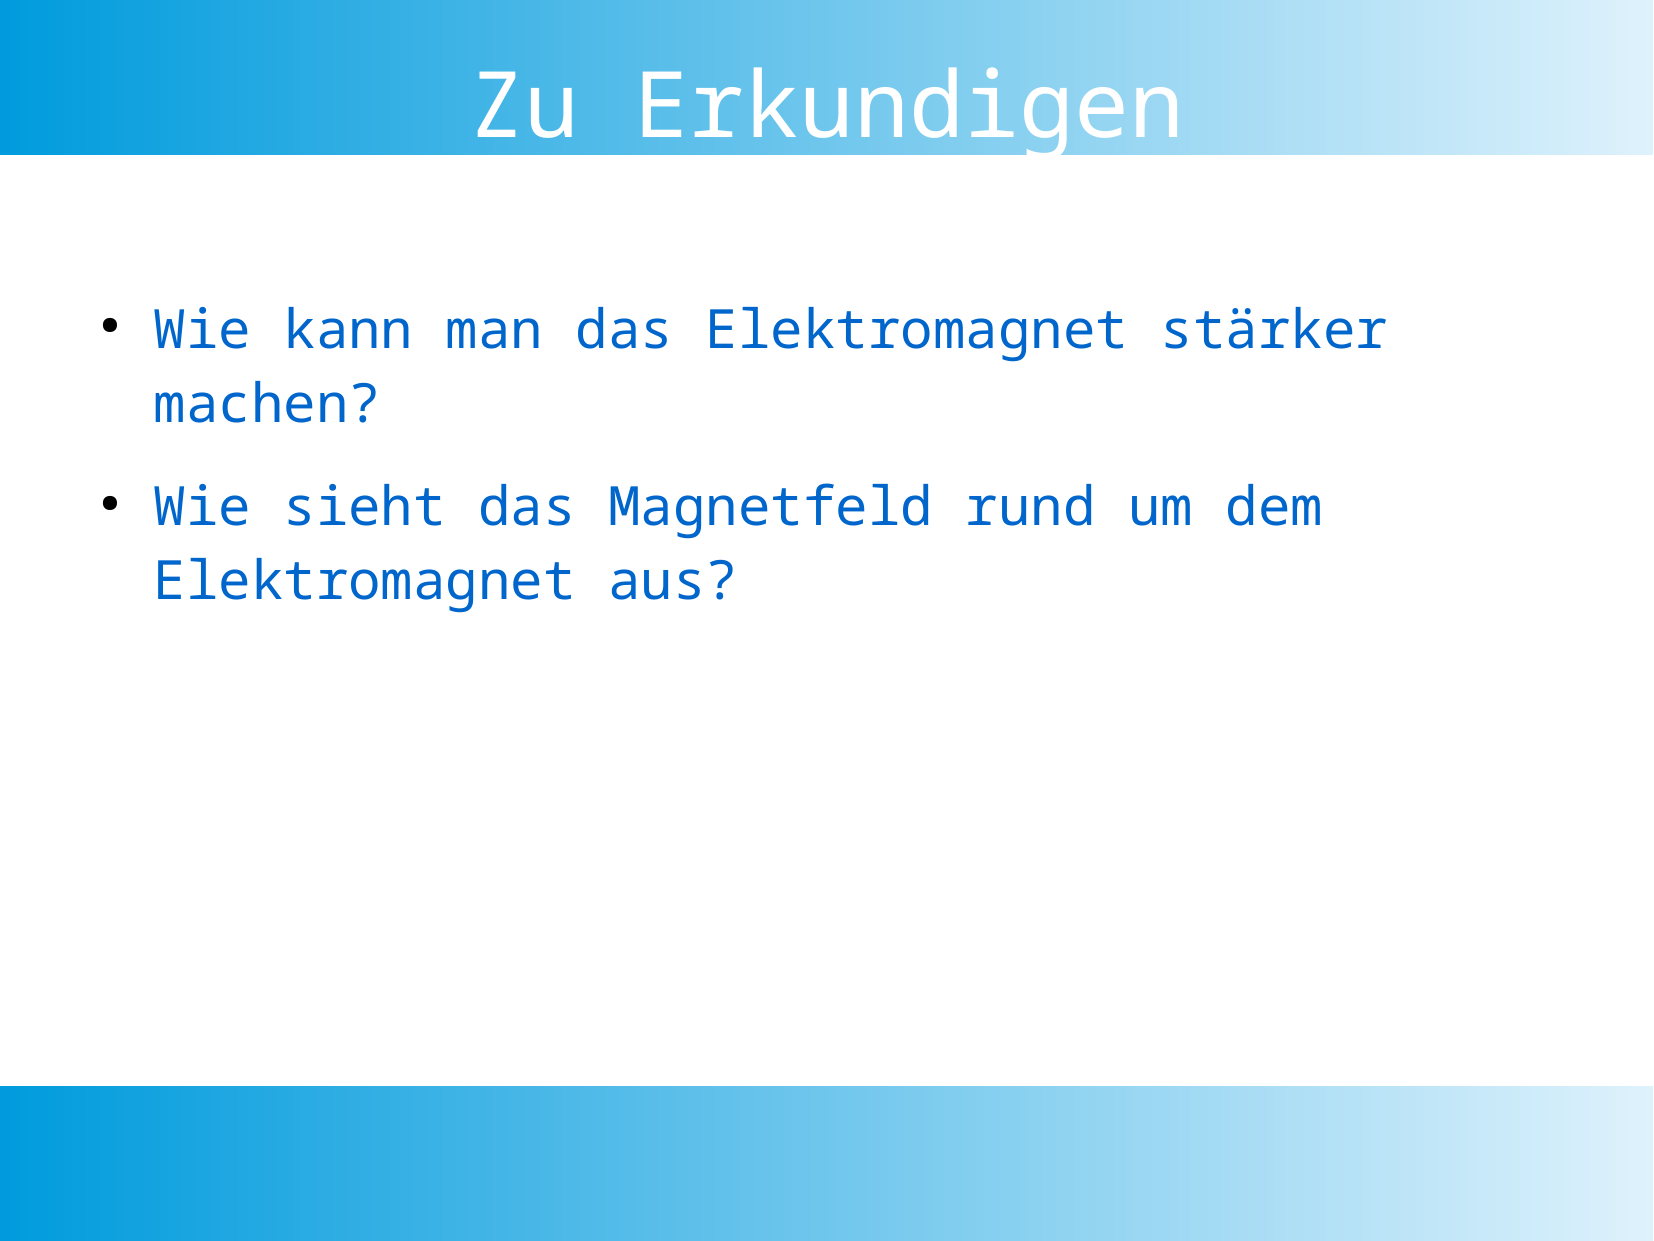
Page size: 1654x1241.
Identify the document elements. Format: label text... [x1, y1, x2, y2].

list Wie kann man das Elektromagnet stärker machen? Wie sieht das Magnetfeld rund um dem Elektromagnet aus? [82, 290, 1571, 1010]
title Zu Erkundigen [82, 40, 1571, 163]
